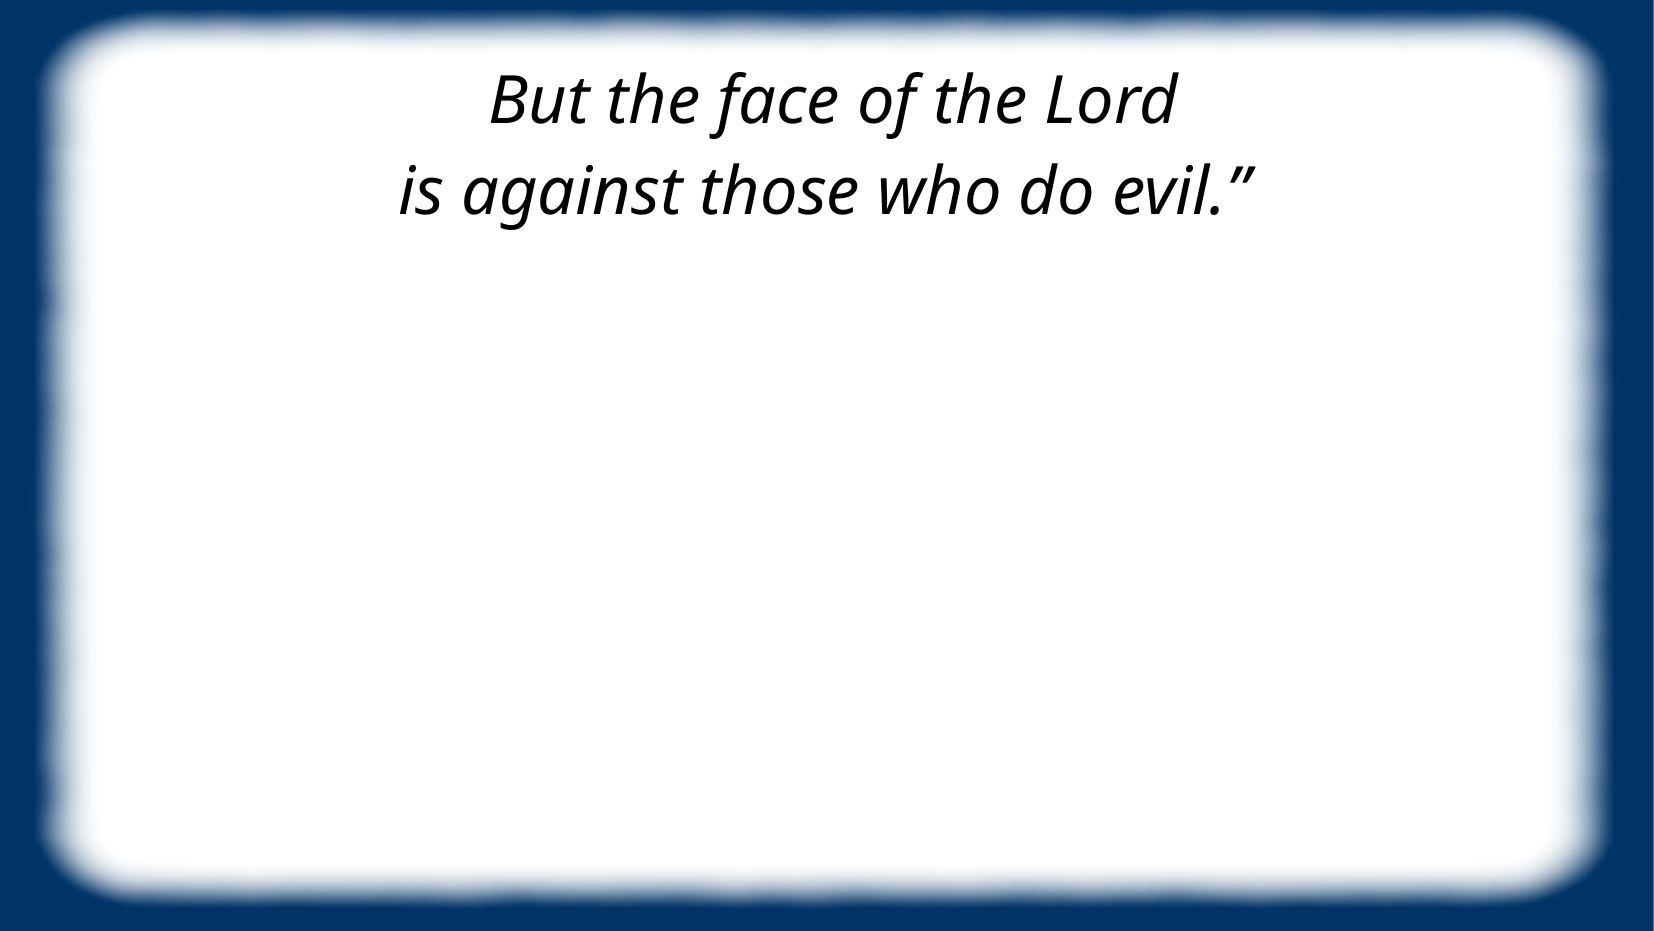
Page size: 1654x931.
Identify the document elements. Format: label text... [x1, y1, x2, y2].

picture [0, 0, 1654, 931]
text_box But the face of the Lord is against those who do evil.” [105, 45, 1546, 256]
